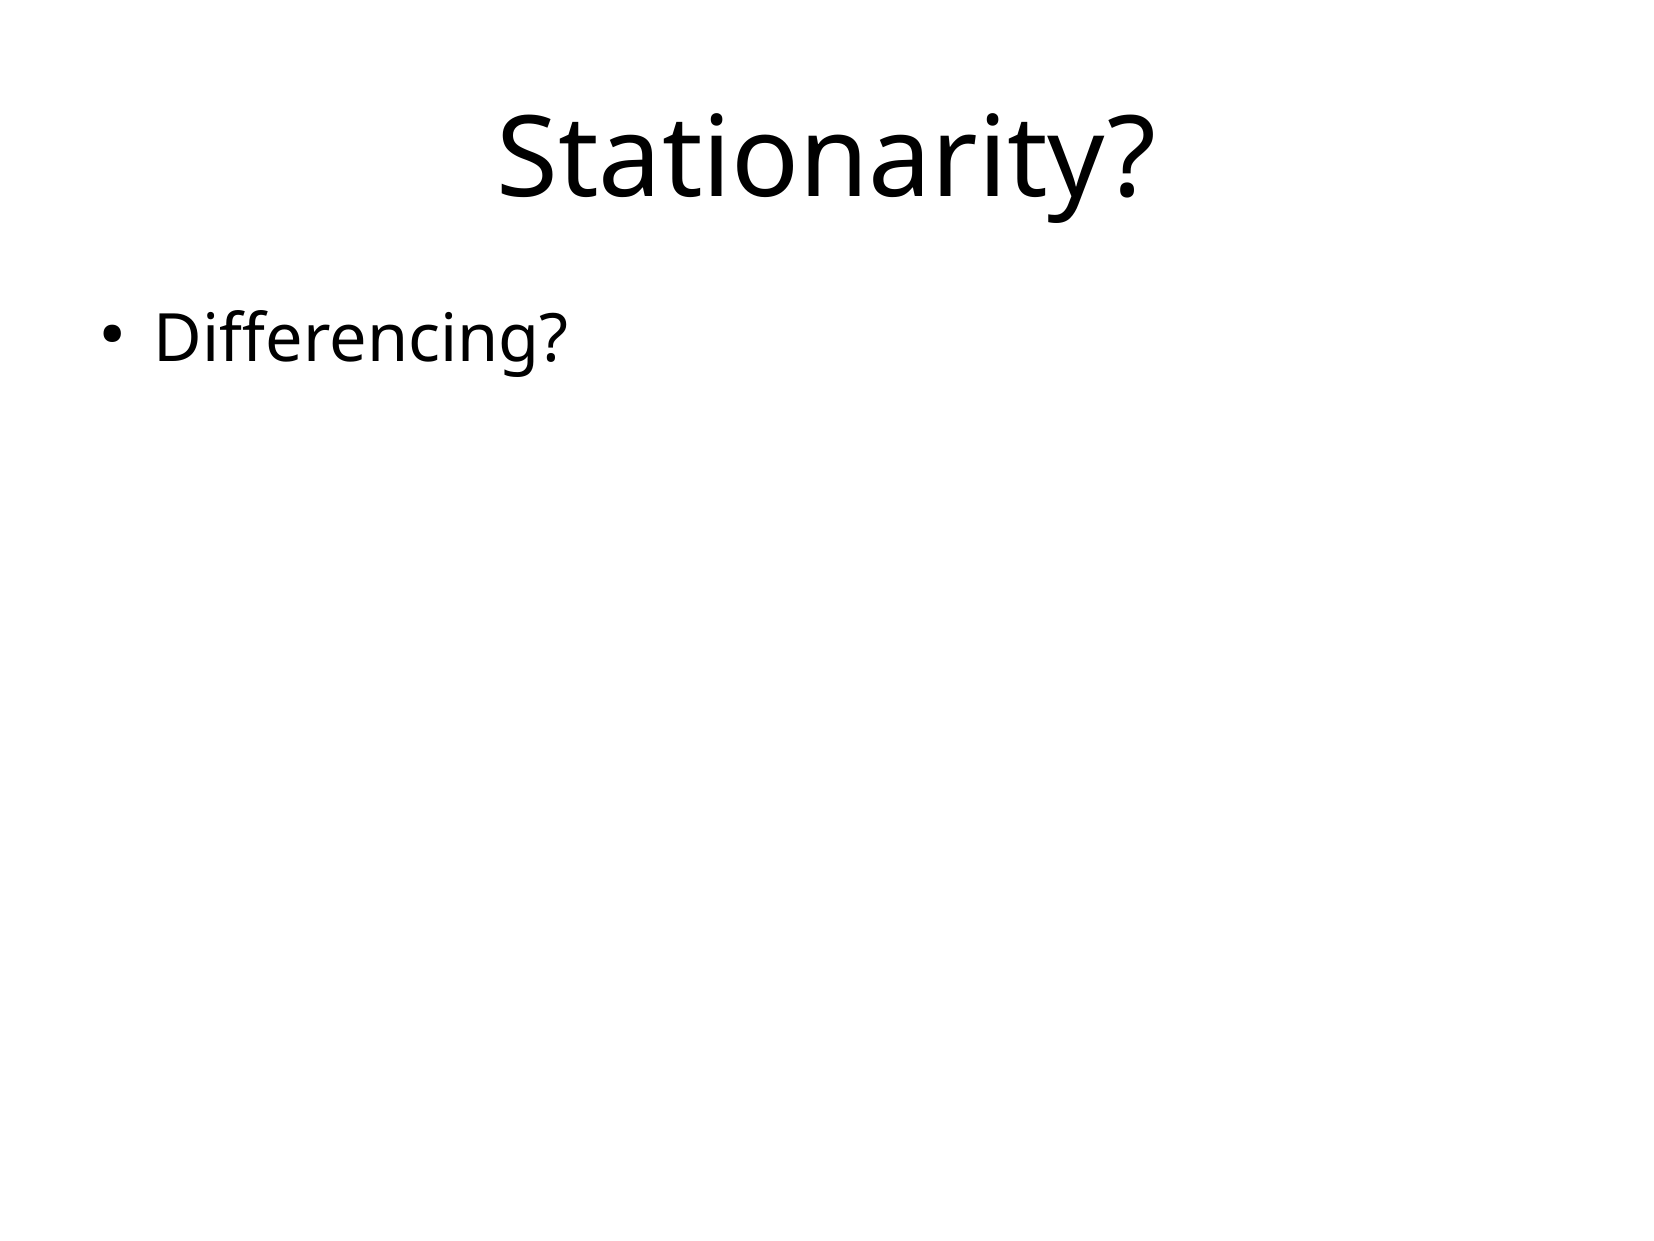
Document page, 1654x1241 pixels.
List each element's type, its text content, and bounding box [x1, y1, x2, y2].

title Stationarity? [82, 49, 1571, 257]
list Differencing? [82, 290, 1571, 1010]
